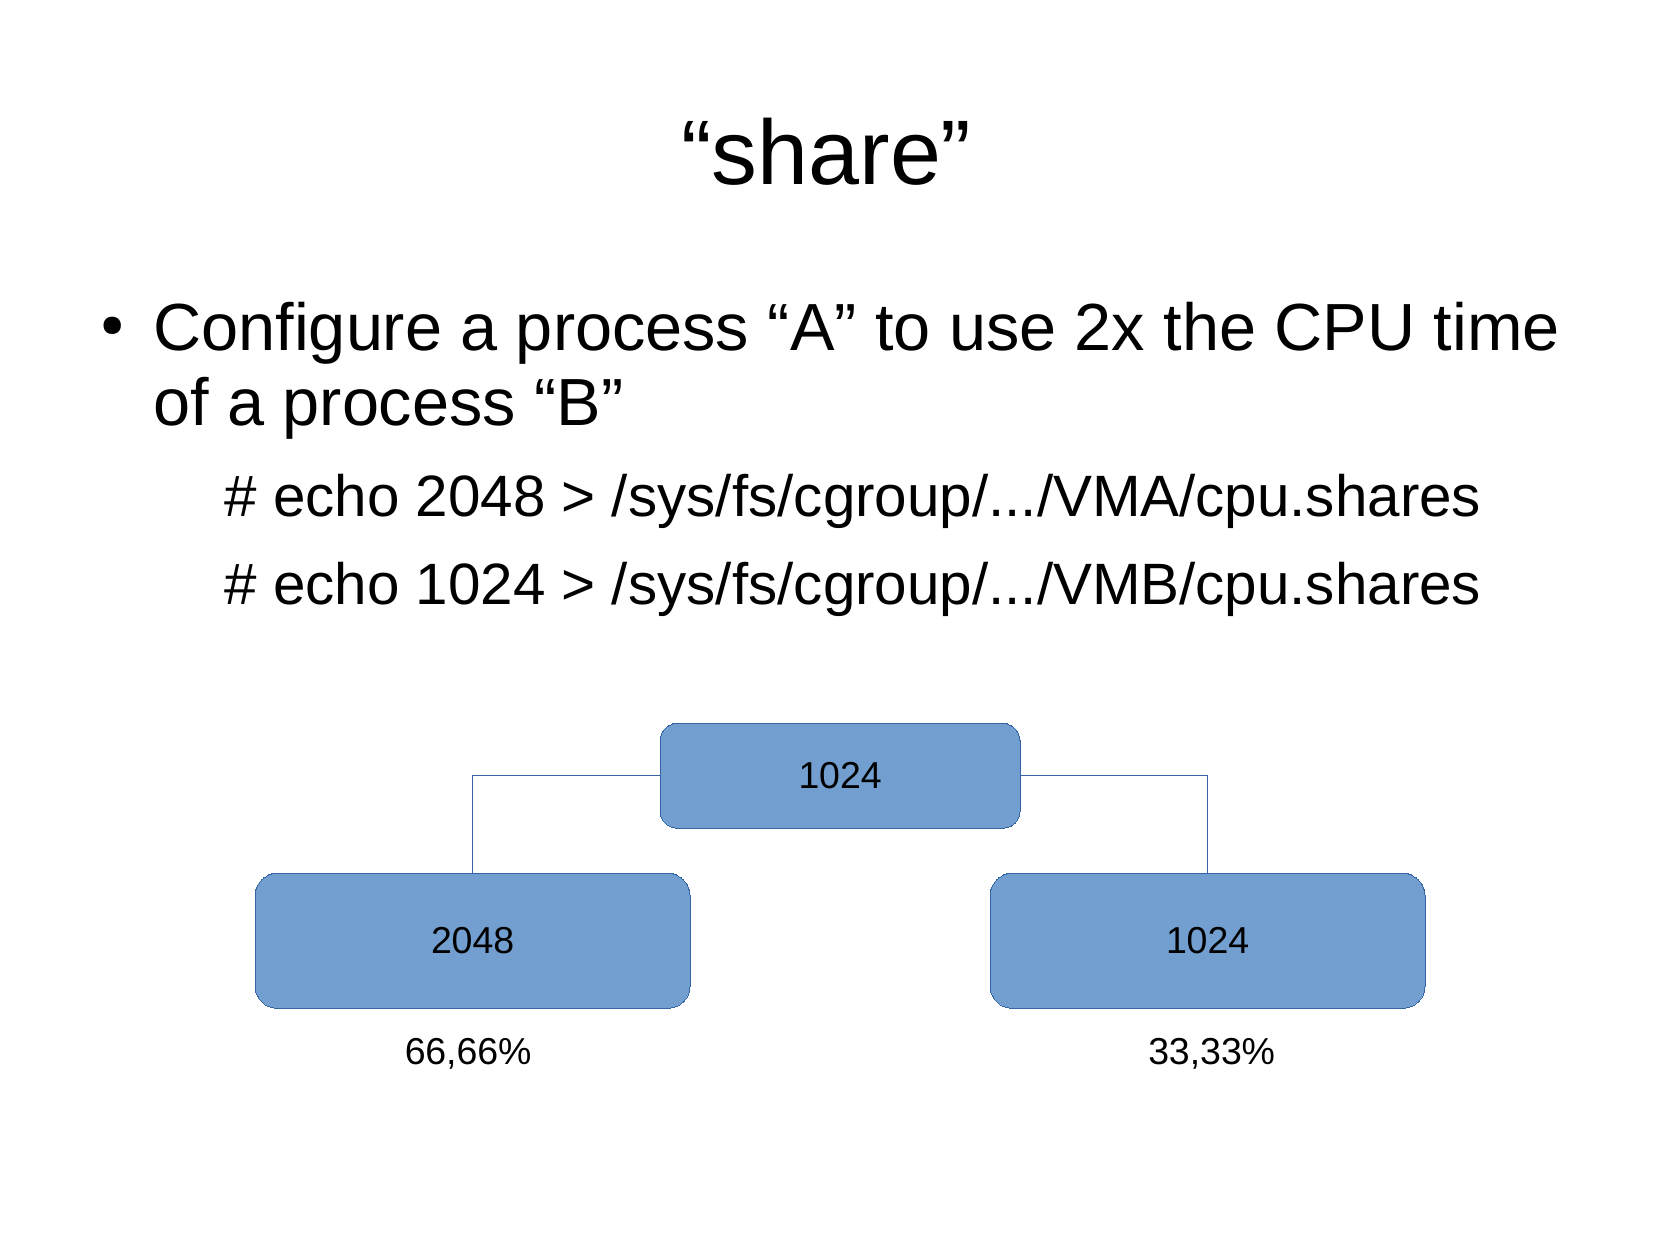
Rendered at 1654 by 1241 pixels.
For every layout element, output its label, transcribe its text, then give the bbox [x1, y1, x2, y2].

text_box 1024 [660, 723, 1021, 829]
text_box 66,66% [390, 1023, 547, 1081]
title “share” [82, 49, 1571, 257]
text_box 1024 [990, 873, 1426, 1009]
text_box 33,33% [1133, 1023, 1291, 1081]
text_box 2048 [255, 873, 691, 1009]
list Configure a process “A” to use 2x the CPU time of a process “B” # echo 2048 > /sys/fs/cgroup/.../VMA/cpu.shares # echo 1024 > /sys/fs/cgroup/.../VMB/cpu.shares [82, 290, 1571, 1010]
